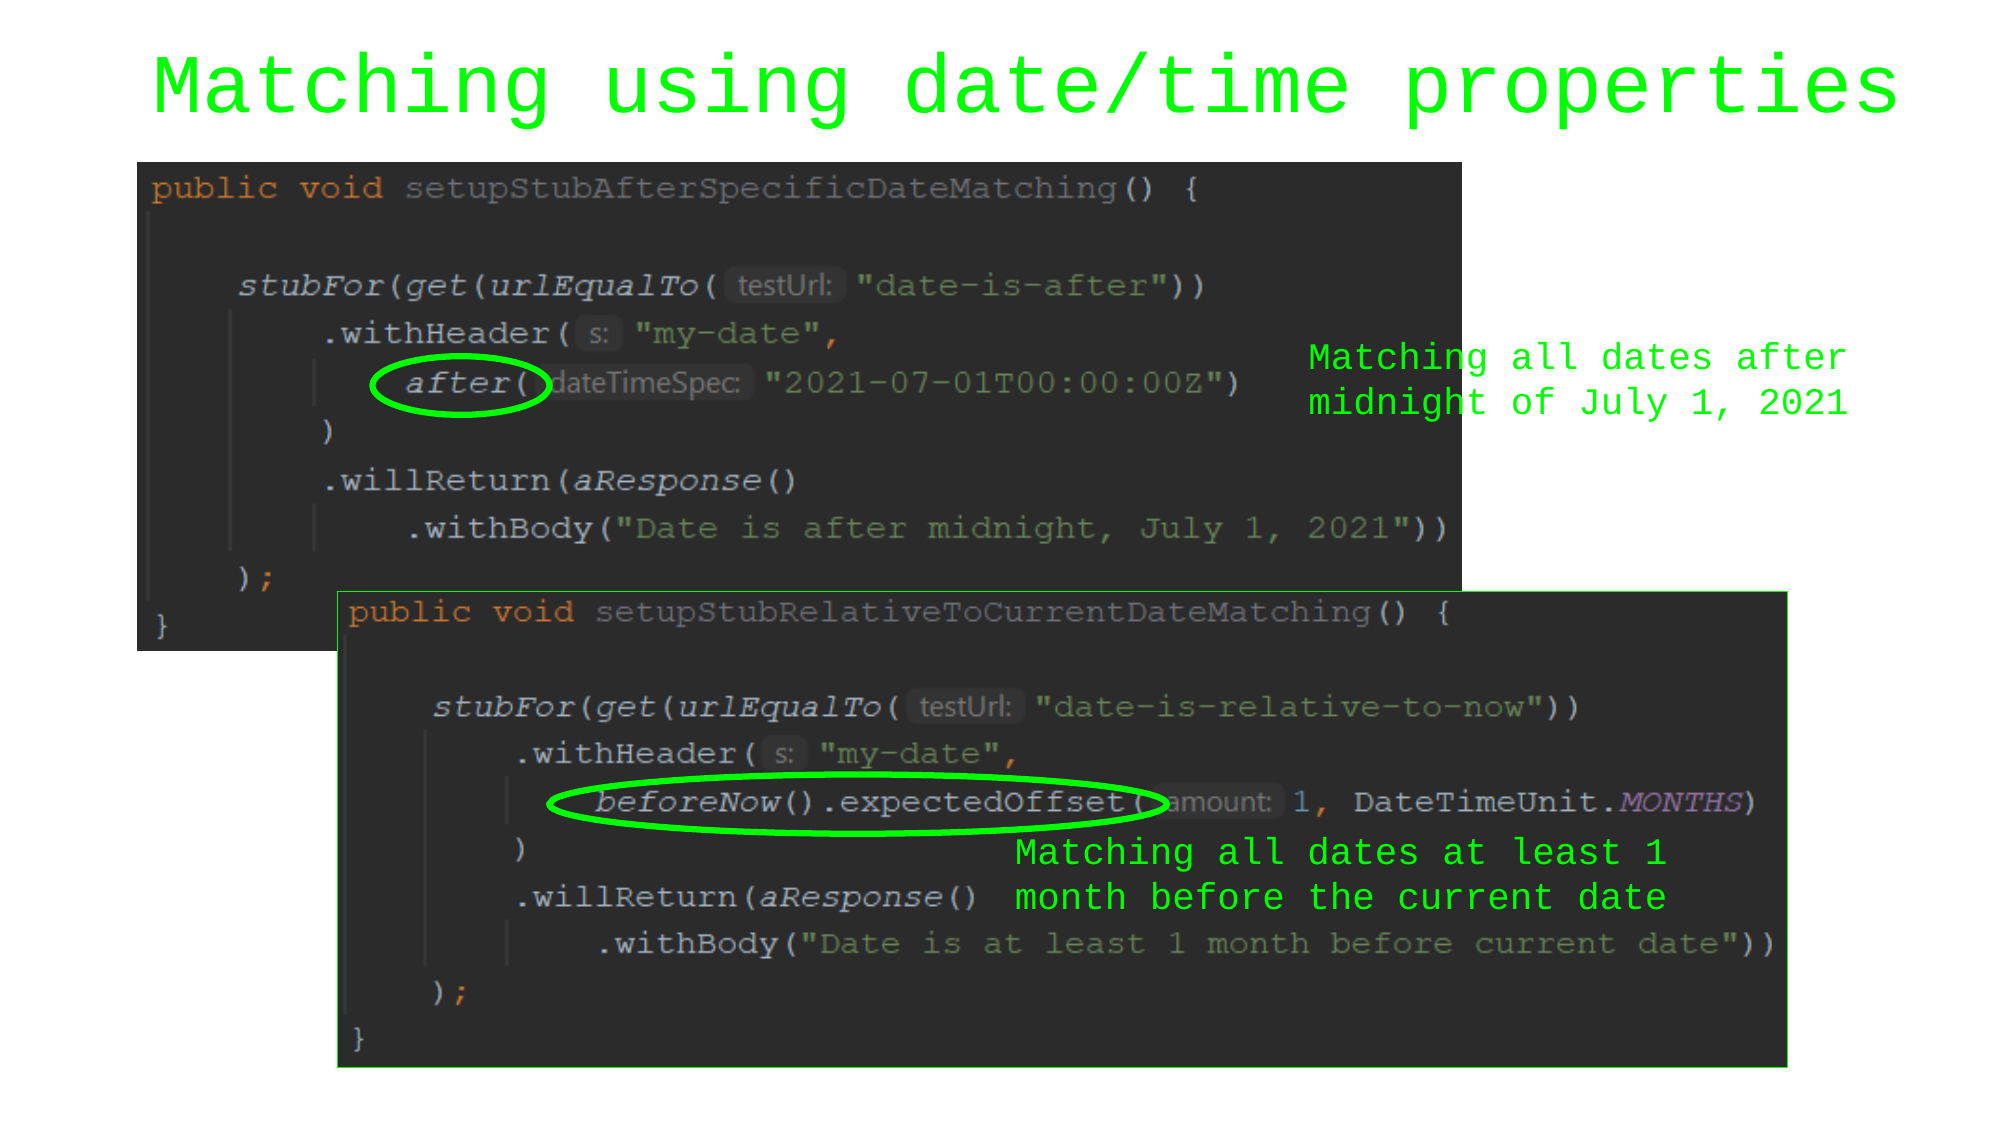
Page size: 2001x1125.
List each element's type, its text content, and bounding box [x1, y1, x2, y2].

title Matching using date/time properties [137, 24, 1925, 147]
picture [137, 162, 1462, 651]
text_box Matching all dates after midnight of July 1, 2021 [1293, 324, 1940, 431]
picture [338, 592, 1787, 1067]
text_box Matching all dates at least 1 month before the current date [999, 819, 1709, 926]
